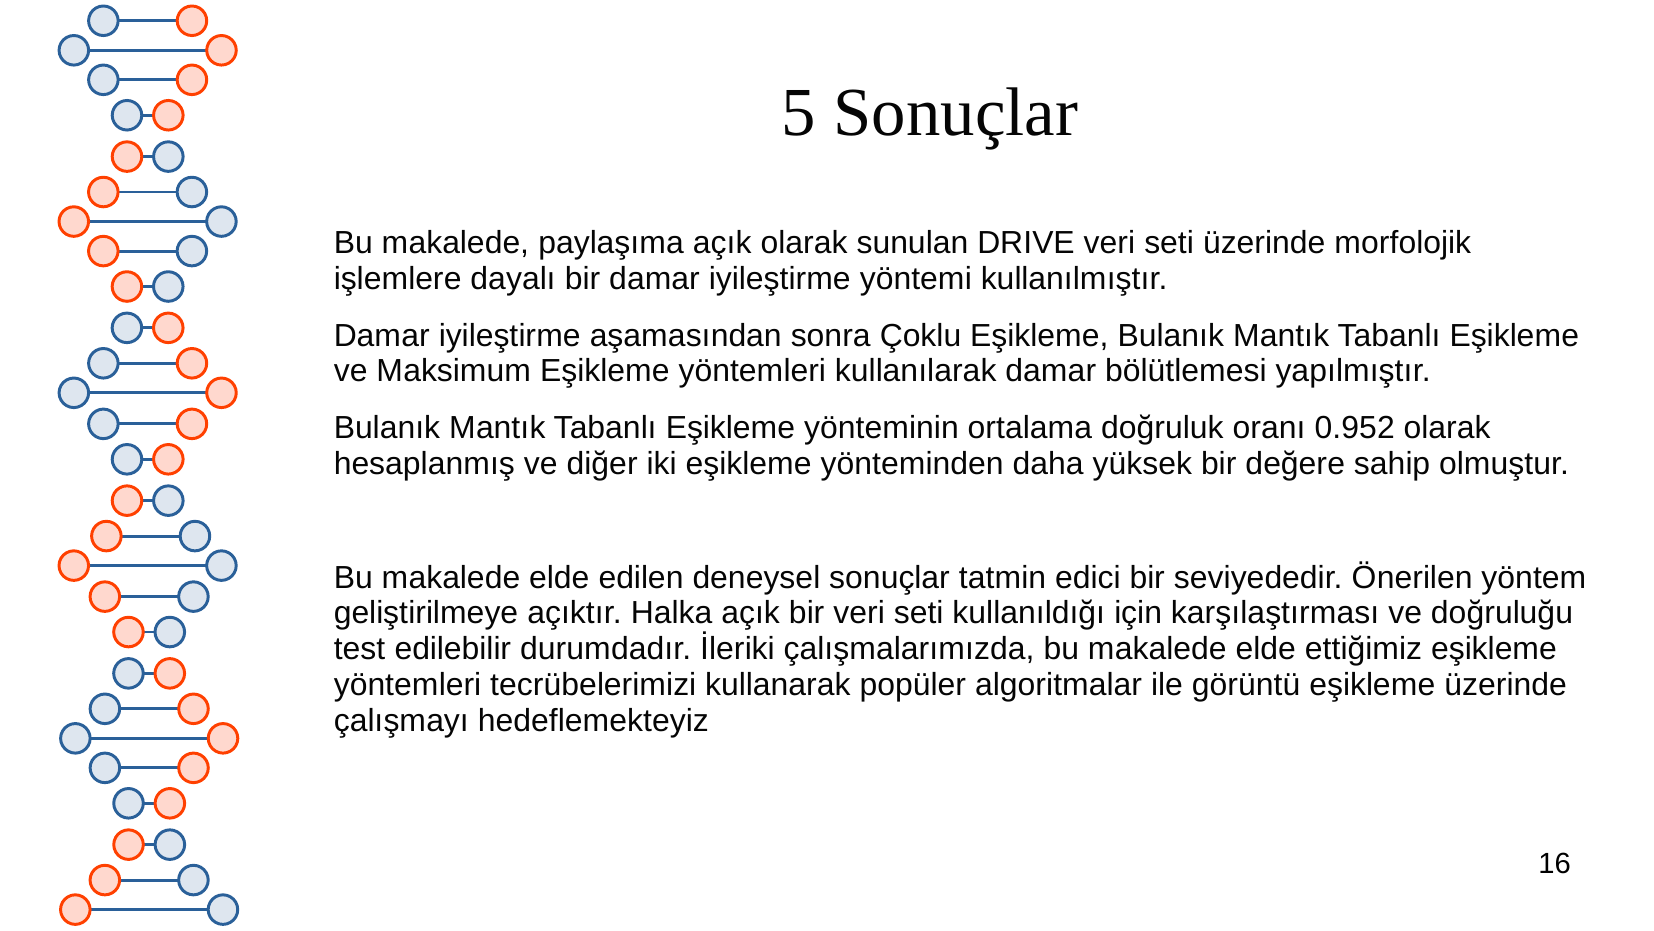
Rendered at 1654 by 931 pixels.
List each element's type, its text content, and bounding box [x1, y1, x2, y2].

title 5 Sonuçlar [265, 35, 1595, 189]
list Bu makalede, paylaşıma açık olarak sunulan DRIVE veri seti üzerinde morfolojik işlemlere dayalı bir damar iyileştirme yöntemi kullanılmıştır. Damar iyileştirme aşamasından sonra Çoklu Eşikleme, Bulanık Mantık Tabanlı Eşikleme ve Maksimum Eşikleme yöntemleri kullanılarak damar bölütlemesi yapılmıştır. Bulanık Mantık Tabanlı Eşikleme yönteminin ortalama doğruluk oranı 0.952 olarak hesaplanmış ve diğer iki eşikleme yönteminden daha yüksek bir değere sahip olmuştur. Bu makalede elde edilen deneysel sonuçlar tatmin edici bir seviyededir. Önerilen yöntem geliştirilmeye açıktır. Halka açık bir veri seti kullanıldığı için karşılaştırması ve doğruluğu test edilebilir durumdadır. İleriki çalışmalarımızda, bu makalede elde ettiğimiz eşikleme yöntemleri tecrübelerimizi kullanarak popüler algoritmalar ile görüntü eşikleme üzerinde çalışmayı hedeflemekteyiz [265, 224, 1595, 764]
